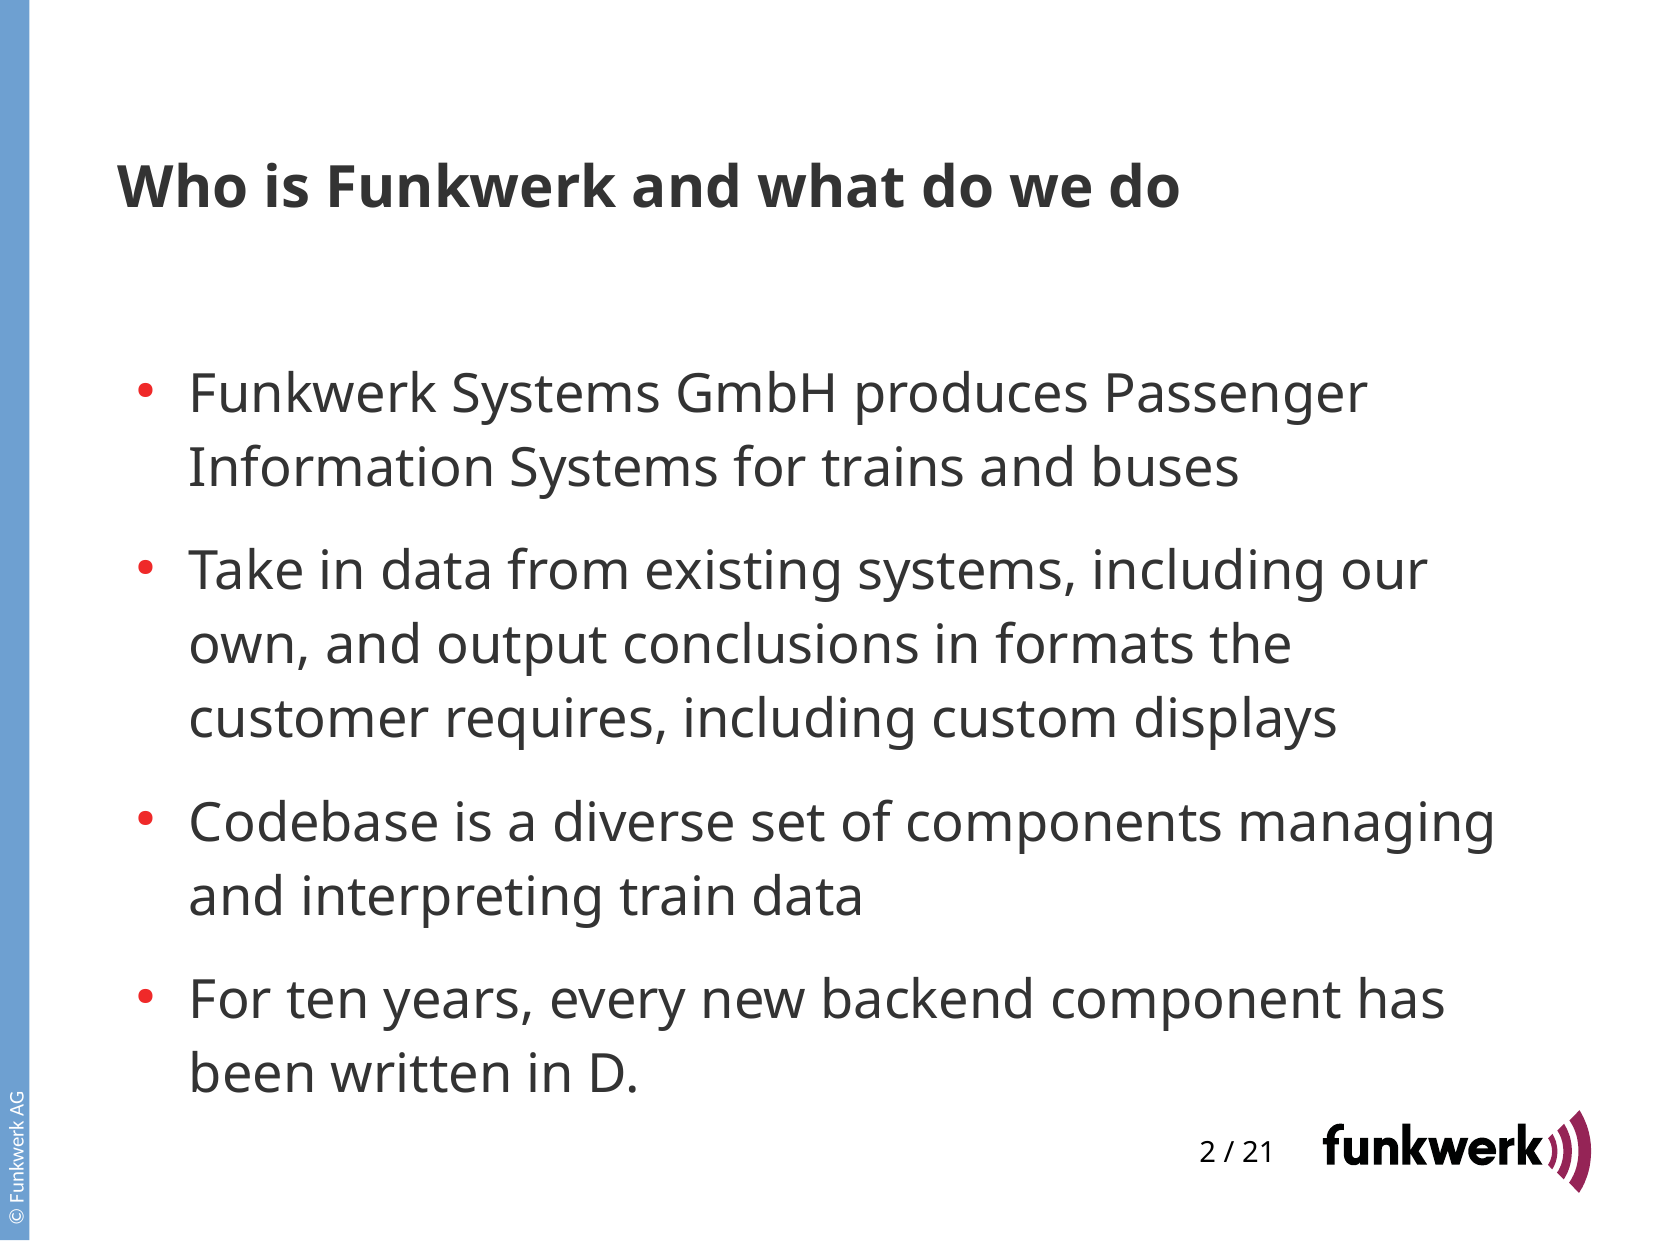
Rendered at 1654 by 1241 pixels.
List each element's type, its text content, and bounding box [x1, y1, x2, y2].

list Funkwerk Systems GmbH produces Passenger Information Systems for trains and buses Take in data from existing systems, including our own, and output conclusions in formats the customer requires, including custom displays Codebase is a diverse set of components managing and interpreting train data For ten years, every new backend component has been written in D. [118, 354, 1536, 1074]
title Who is Funkwerk and what do we do [117, 49, 1571, 225]
